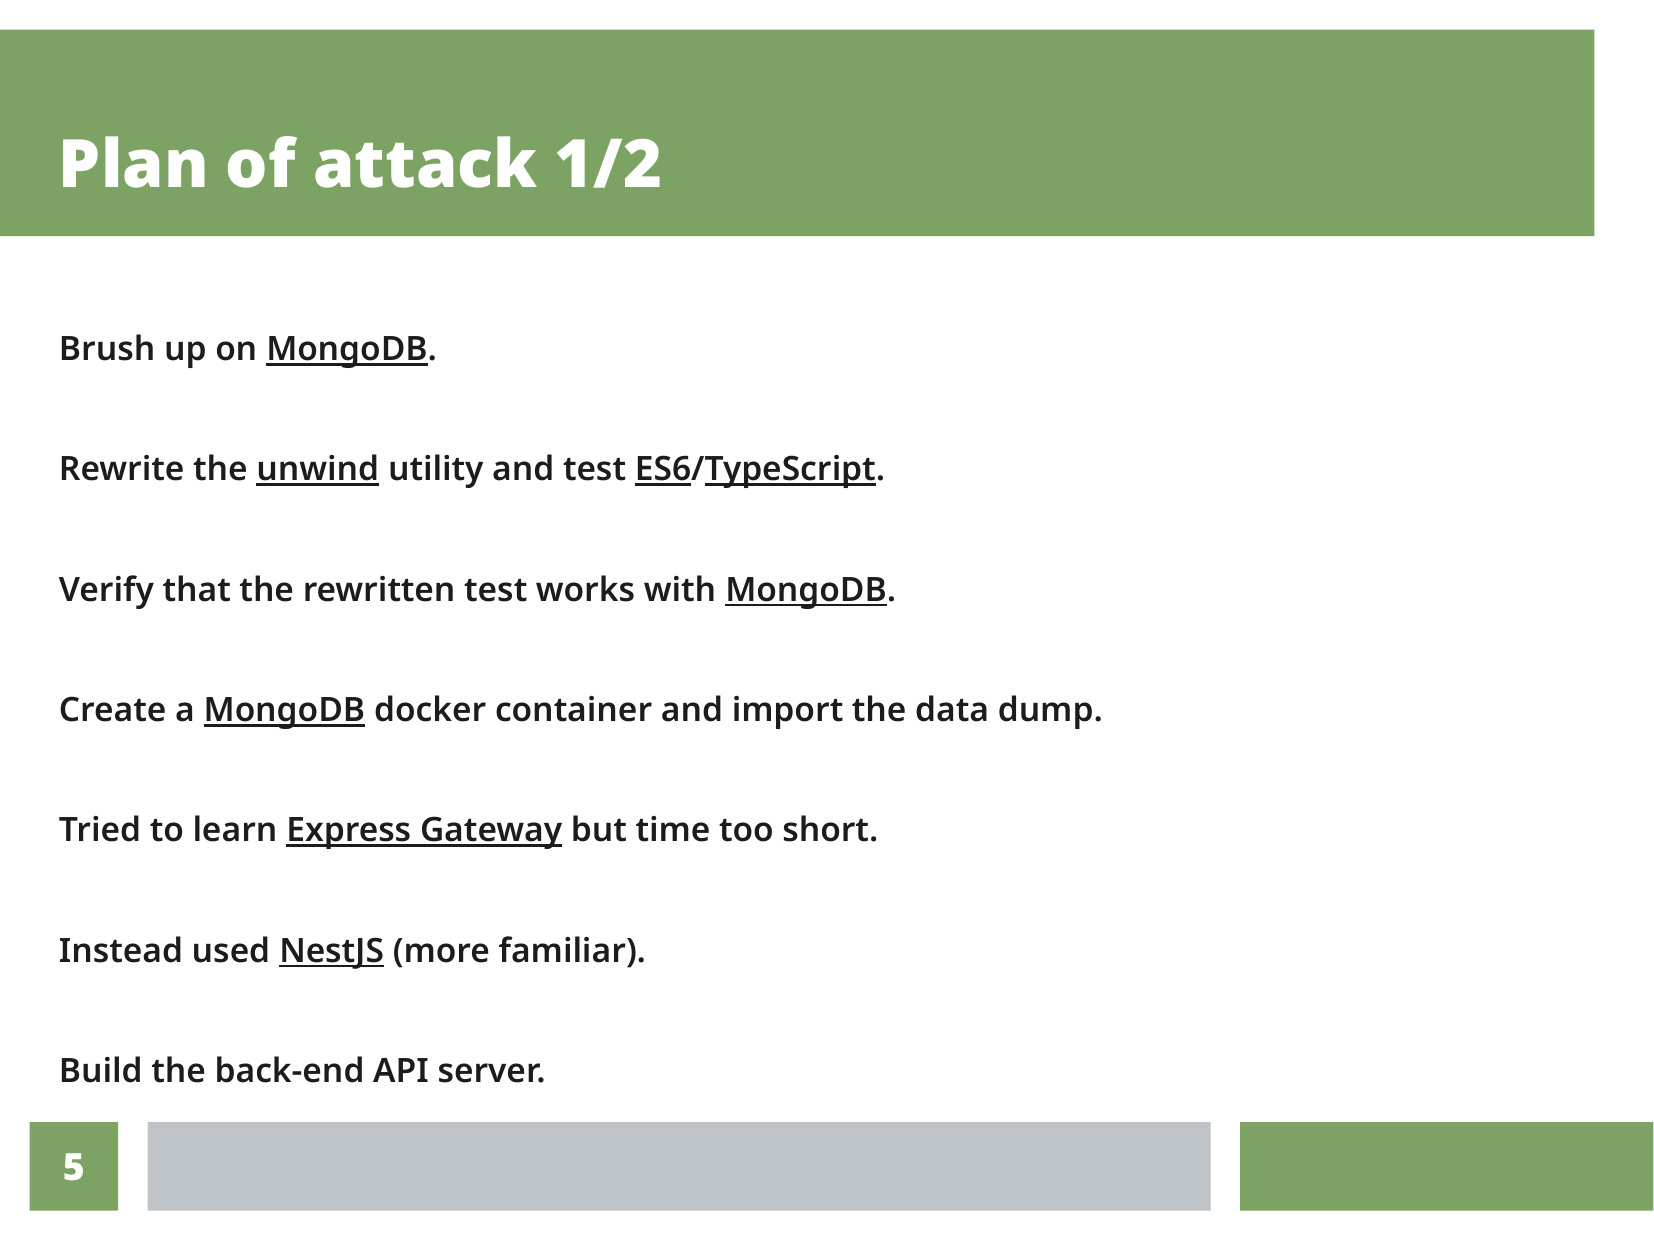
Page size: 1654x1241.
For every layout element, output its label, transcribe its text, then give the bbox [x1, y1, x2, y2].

list Brush up on MongoDB. Rewrite the unwind utility and test ES6/TypeScript. Verify that the rewritten test works with MongoDB. Create a MongoDB docker container and import the data dump. Tried to learn Express Gateway but time too short. Instead used NestJS (more familiar). Build the back-end API server. [59, 324, 1565, 1093]
title Plan of attack 1/2 [59, 59, 1595, 207]
